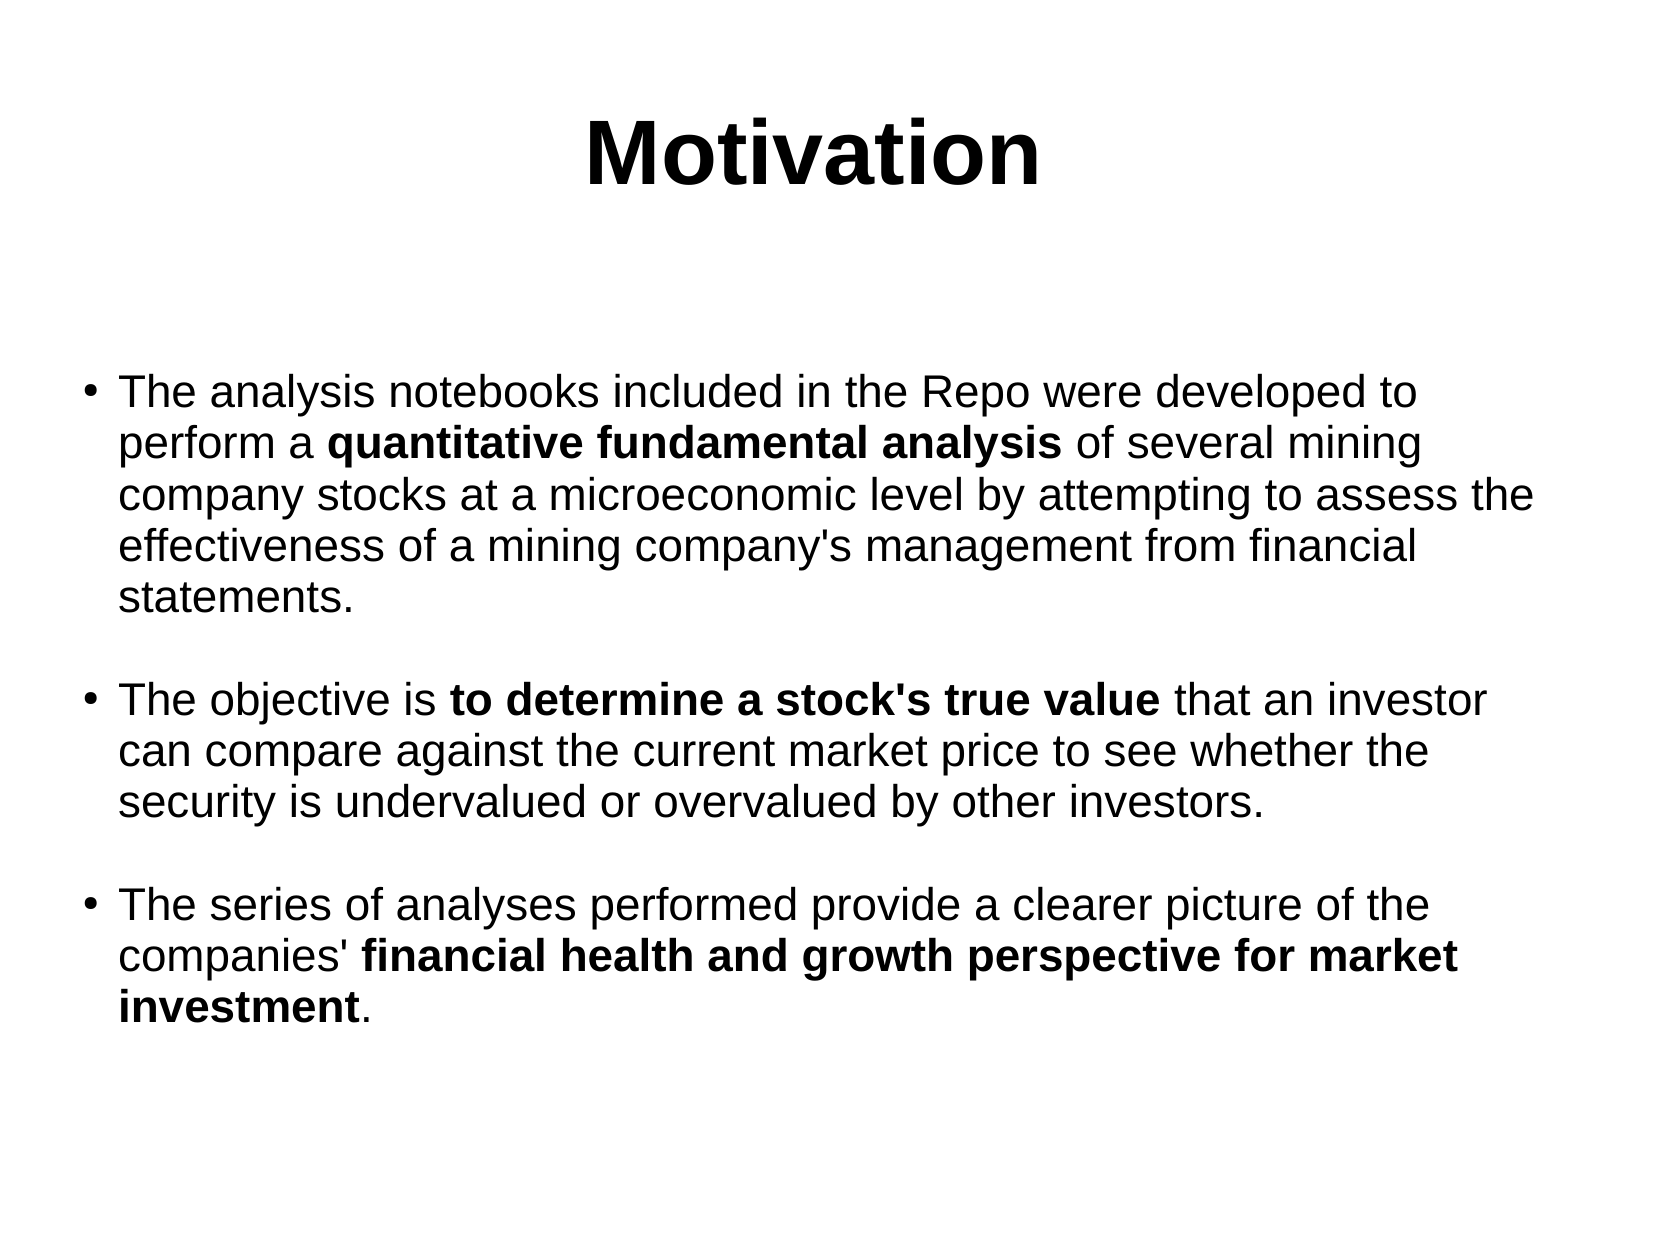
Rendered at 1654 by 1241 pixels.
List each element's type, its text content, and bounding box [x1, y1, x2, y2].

subtitle The analysis notebooks included in the Repo were developed to perform a quantitative fundamental analysis of several mining company stocks at a microeconomic level by attempting to assess the effectiveness of a mining company's management from financial statements. The objective is to determine a stock's true value that an investor can compare against the current market price to see whether the security is undervalued or overvalued by other investors. The series of analyses performed provide a clearer picture of the companies' financial health and growth perspective for market investment. [82, 290, 1571, 1109]
title Motivation [82, 49, 1571, 257]
